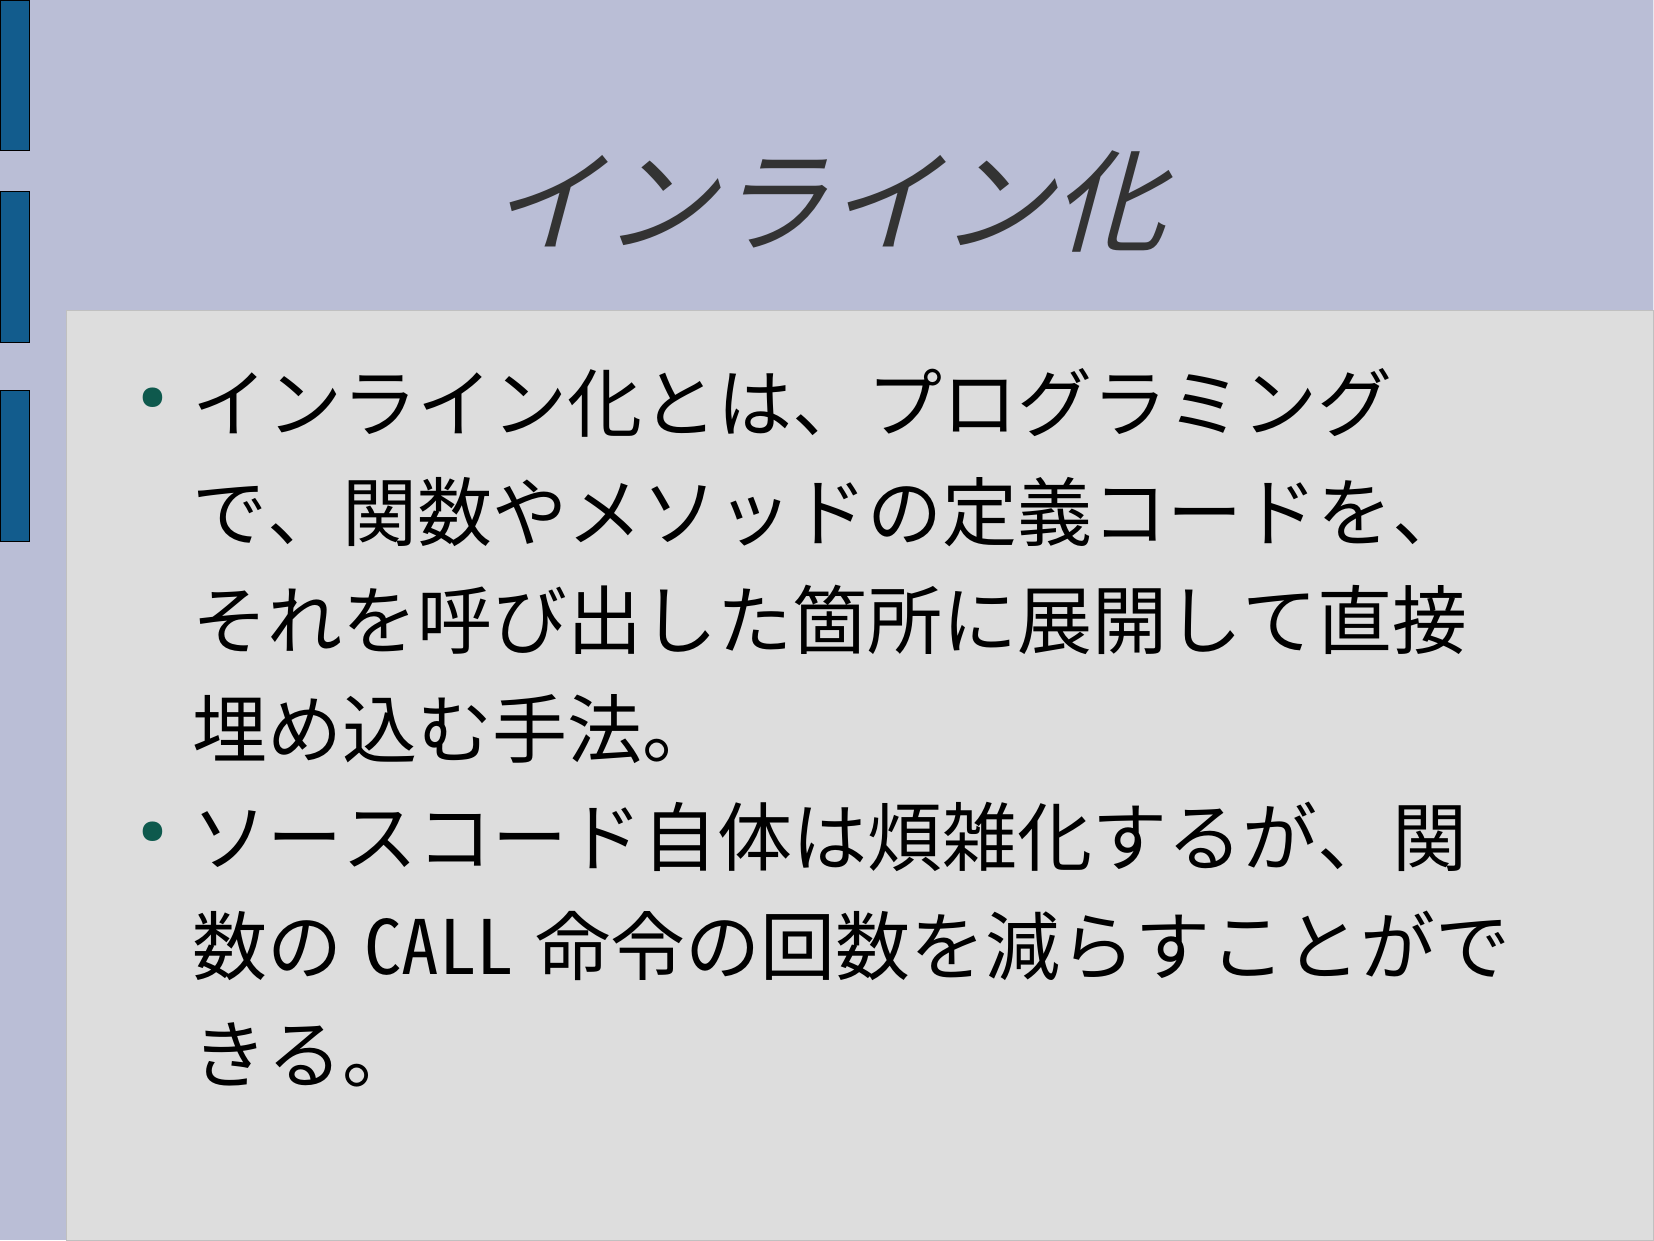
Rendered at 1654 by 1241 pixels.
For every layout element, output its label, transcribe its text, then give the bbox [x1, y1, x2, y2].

title インライン化 [121, 91, 1534, 299]
list インライン化とは、プログラミングで、関数やメソッドの定義コードを、それを呼び出した箇所に展開して直接埋め込む手法。 ソースコード自体は煩雑化するが、関数のCALL命令の回数を減らすことができる。 [121, 344, 1534, 1127]
